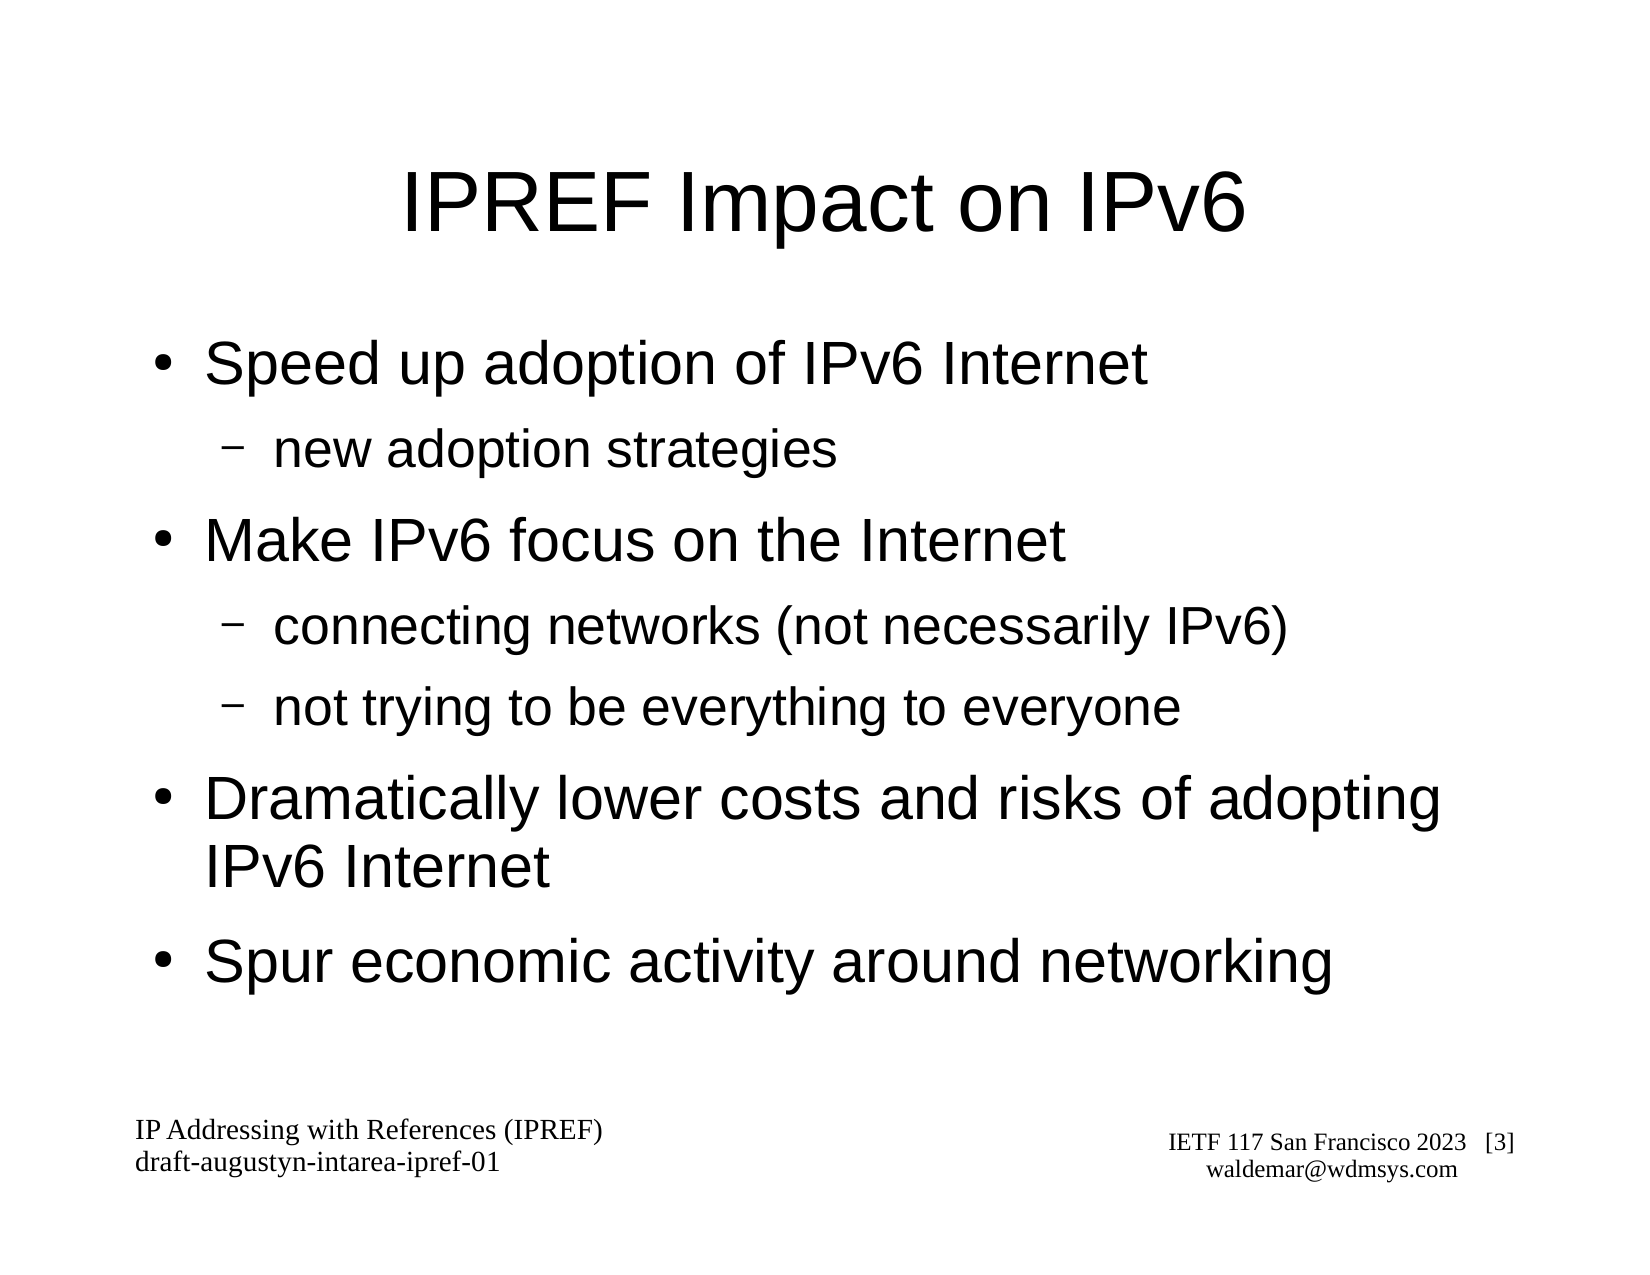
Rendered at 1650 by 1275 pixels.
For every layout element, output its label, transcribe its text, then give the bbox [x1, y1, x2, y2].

title IPREF Impact on IPv6 [135, 104, 1515, 298]
list Speed up adoption of IPv6 Internet new adoption strategies Make IPv6 focus on the Internet connecting networks (not necessarily IPv6) not trying to be everything to everyone Dramatically lower costs and risks of adopting IPv6 Internet Spur economic activity around networking [135, 329, 1515, 1002]
